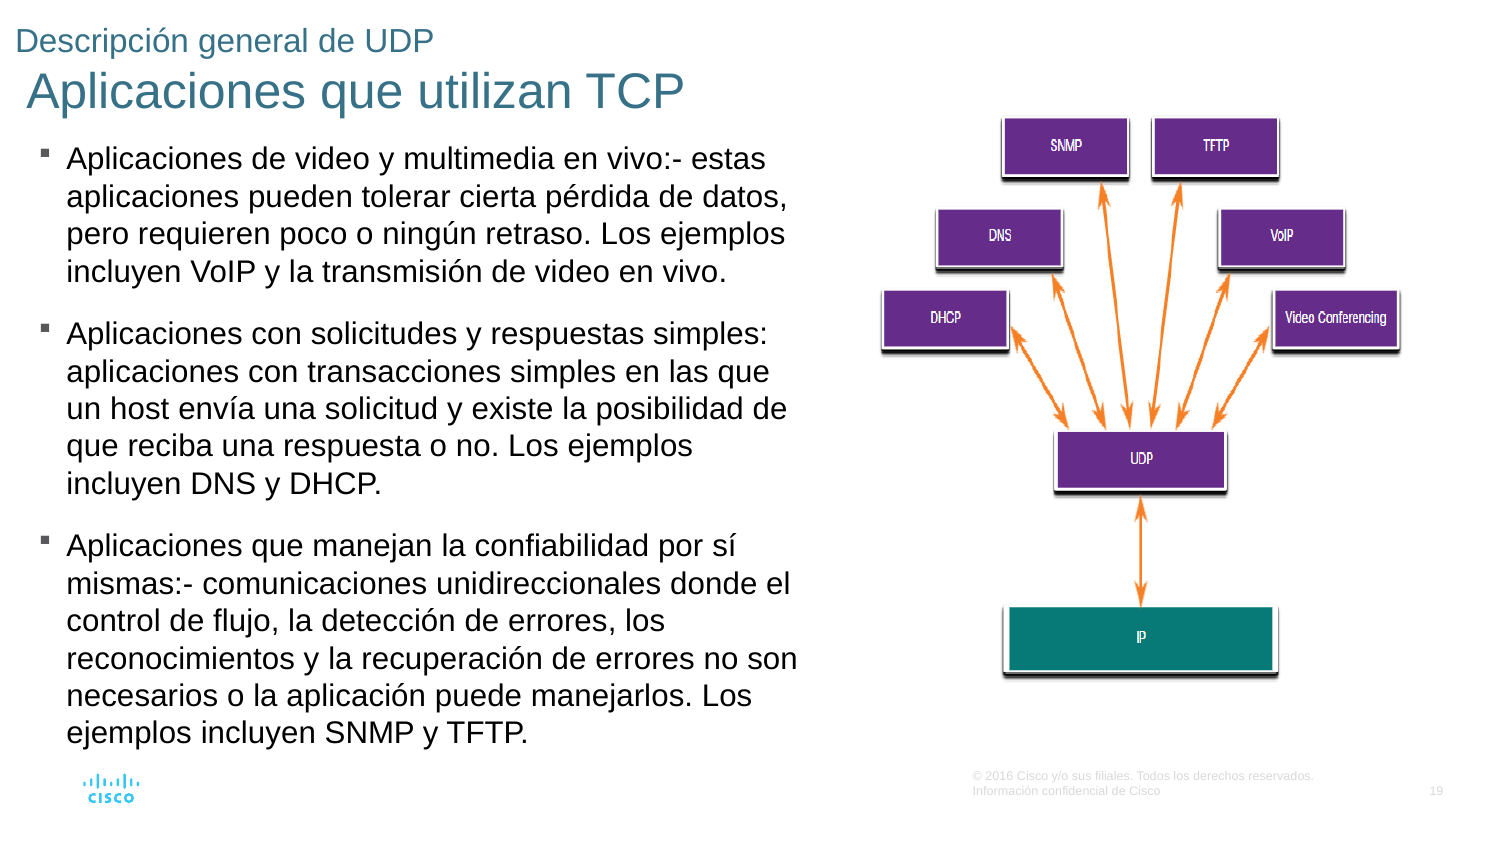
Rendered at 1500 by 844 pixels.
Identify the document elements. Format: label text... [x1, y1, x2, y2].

picture [868, 93, 1423, 697]
list Aplicaciones de video y multimedia en vivo:- estas aplicaciones pueden tolerar cierta pérdida de datos, pero requieren poco o ningún retraso. Los ejemplos incluyen VoIP y la transmisión de video en vivo. Aplicaciones con solicitudes y respuestas simples: aplicaciones con transacciones simples en las que un host envía una solicitud y existe la posibilidad de que reciba una respuesta o no. Los ejemplos incluyen DNS y DHCP. Aplicaciones que manejan la confiabilidad por sí mismas:- comunicaciones unidireccionales donde el control de flujo, la detección de errores, los reconocimientos y la recuperación de errores no son necesarios o la aplicación puede manejarlos. Los ejemplos incluyen SNMP y TFTP. [23, 131, 832, 813]
title Descripción general de UDP Aplicaciones que utilizan TCP [0, 6, 1500, 131]
